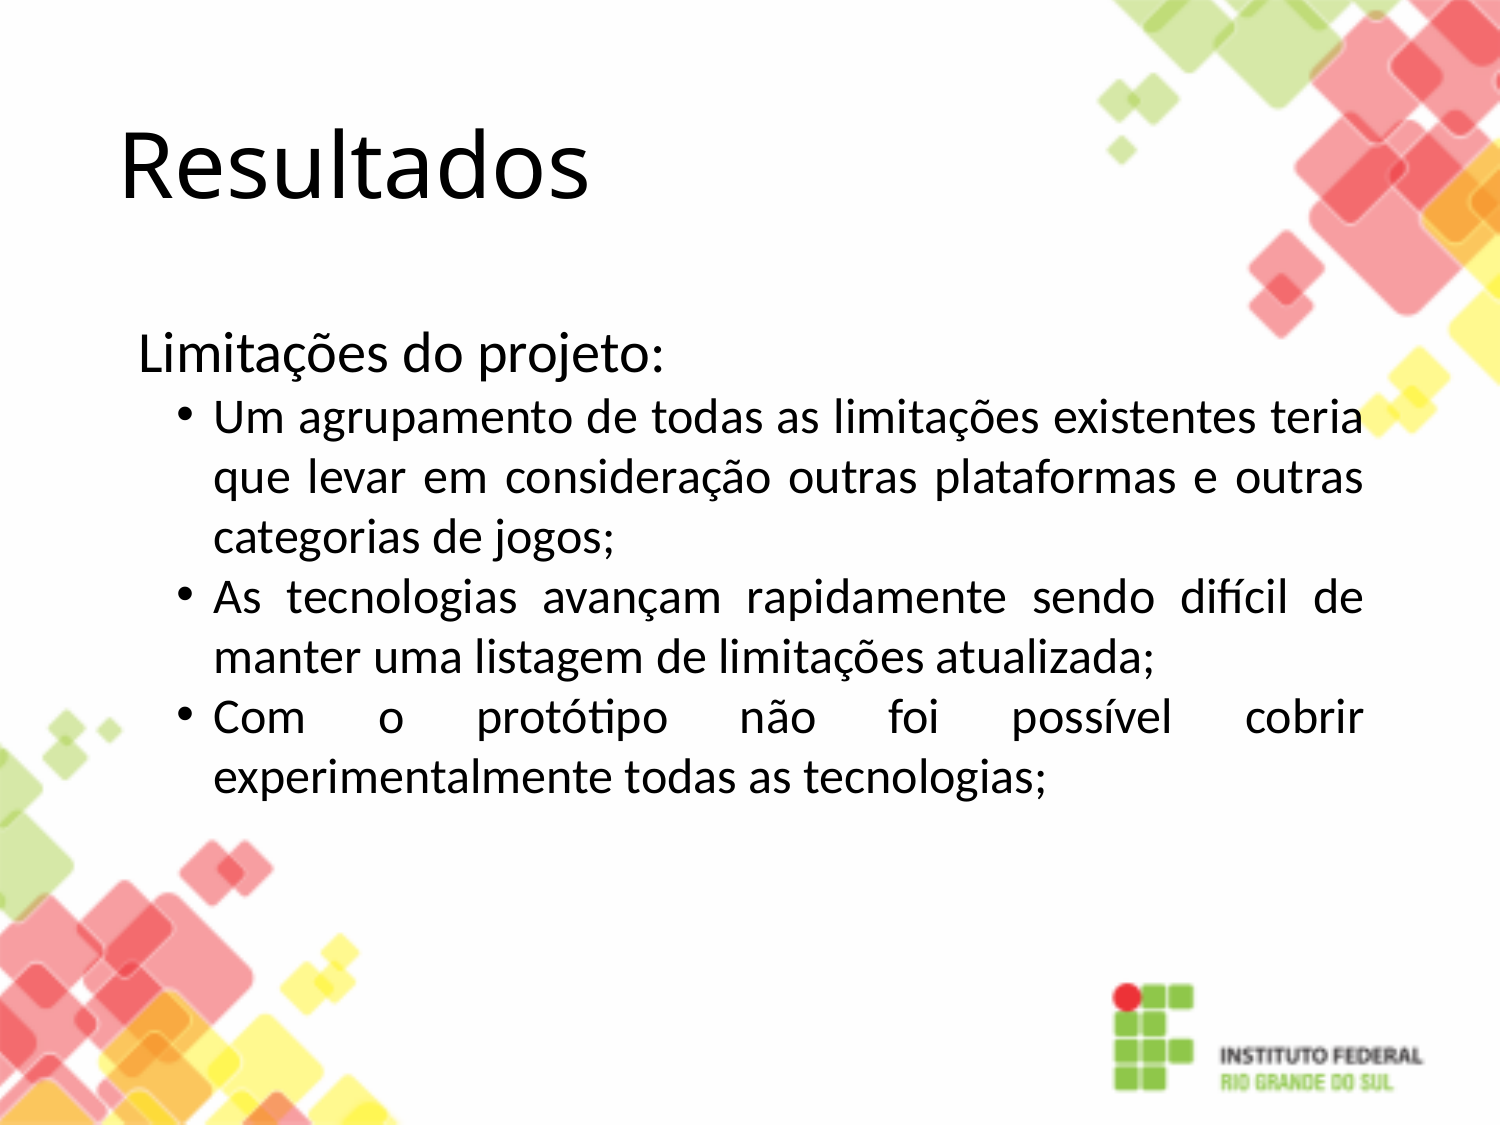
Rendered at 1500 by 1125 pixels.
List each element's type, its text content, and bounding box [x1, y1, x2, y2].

text_box Limitações do projeto: Um agrupamento de todas as limitações existentes teria que levar em consideração outras plataformas e outras categorias de jogos; As tecnologias avançam rapidamente sendo difícil de manter uma listagem de limitações atualizada; Com o protótipo não foi possível cobrir experimentalmente todas as tecnologias; [86, 306, 1380, 1020]
text_box Resultados [103, 59, 1397, 278]
picture [0, 0, 1500, 1125]
